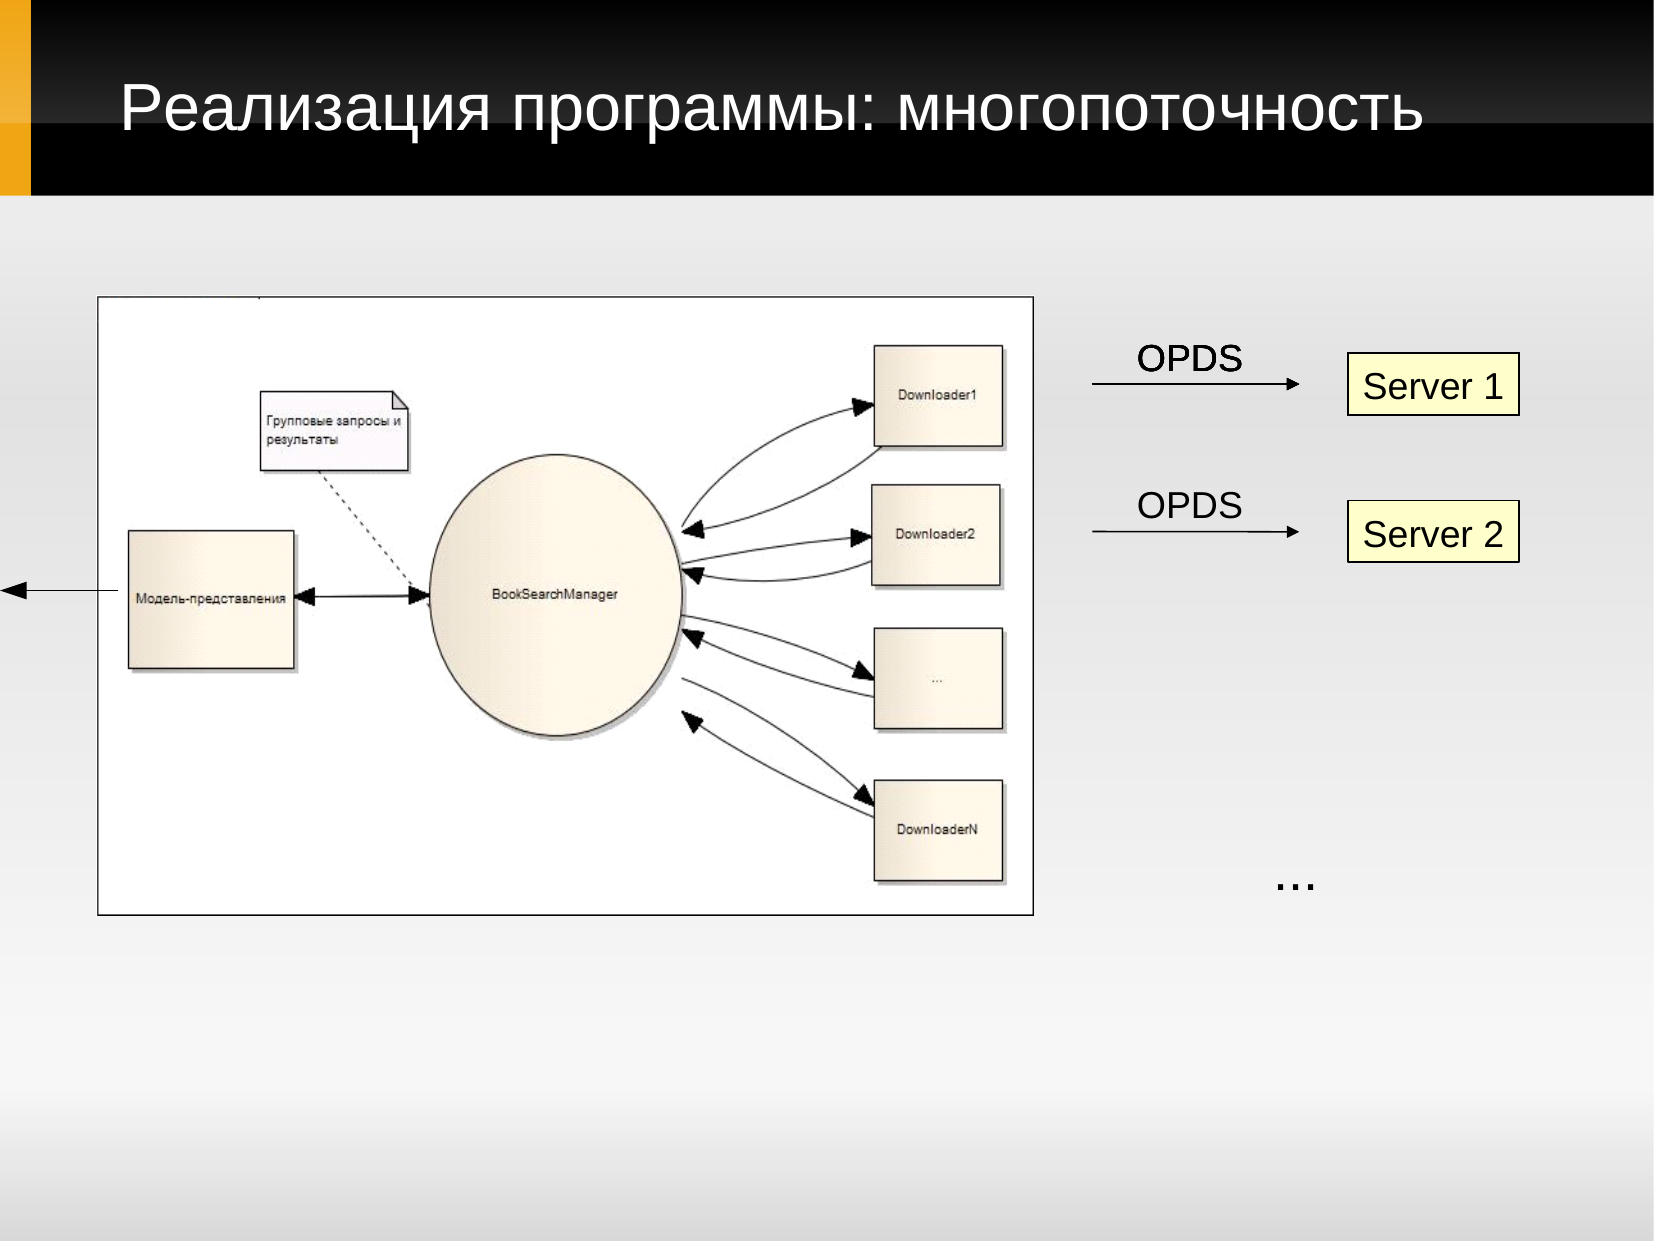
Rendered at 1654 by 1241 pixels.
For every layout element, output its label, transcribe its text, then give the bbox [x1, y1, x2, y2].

text_box Реализация программы: многопоточность [104, 53, 1624, 172]
text_box Server 2 [1347, 500, 1520, 563]
text_box ... [1258, 826, 1334, 909]
text_box OPDS [1122, 472, 1259, 534]
text_box OPDS [1122, 324, 1259, 387]
picture [0, 0, 1654, 1241]
text_box Server 1 [1347, 353, 1520, 415]
